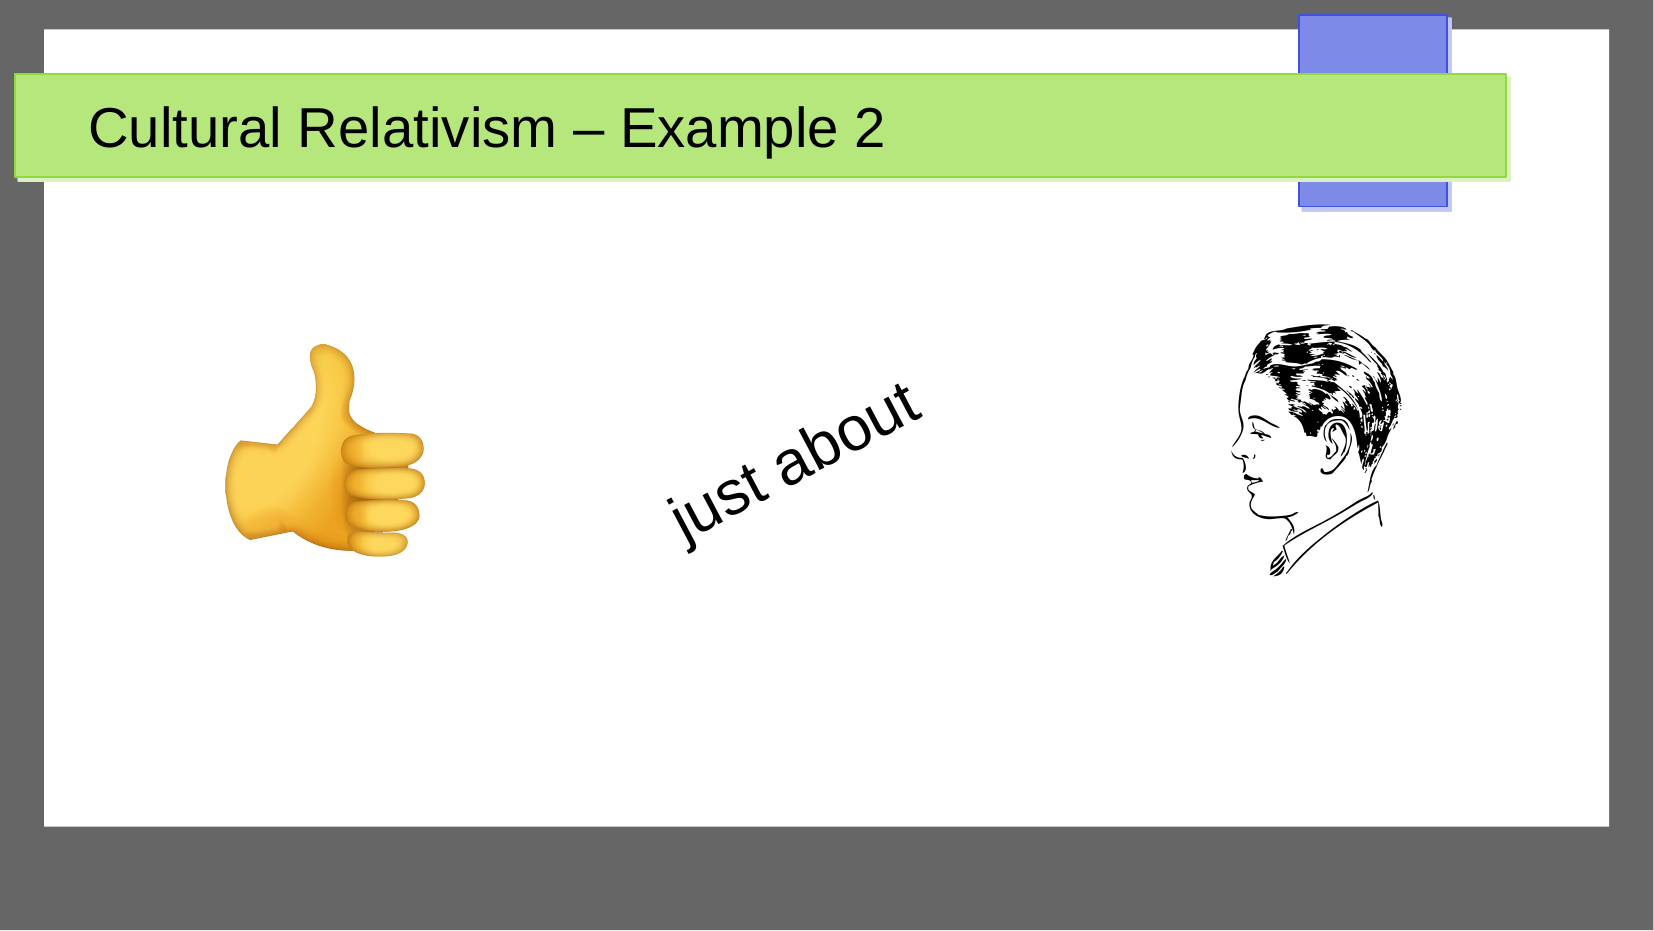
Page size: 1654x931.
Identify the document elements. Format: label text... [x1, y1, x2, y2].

picture [225, 344, 425, 558]
picture [1203, 282, 1429, 619]
text_box just about [635, 326, 977, 575]
text_box Cultural Relativism – Example 2 [88, 73, 1506, 178]
